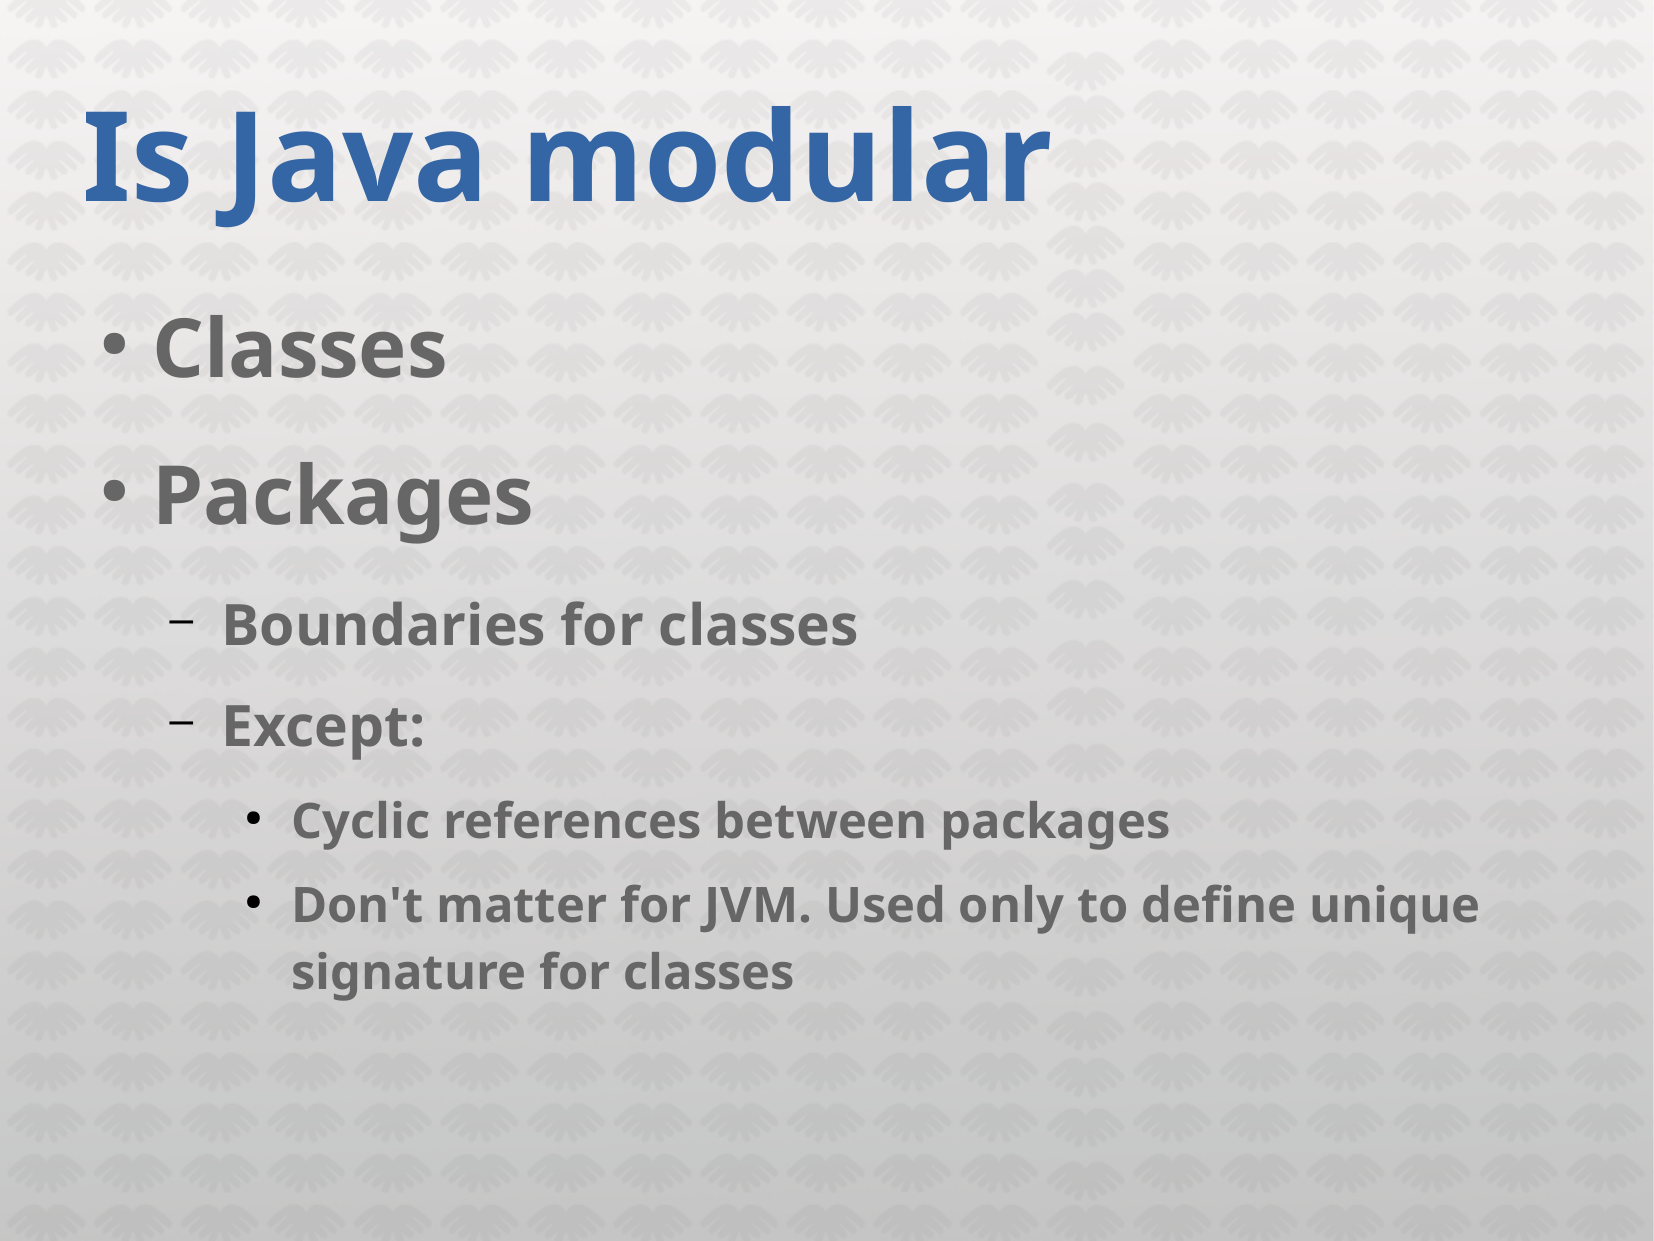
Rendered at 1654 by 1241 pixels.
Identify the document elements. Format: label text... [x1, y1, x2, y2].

title Is Java modular [82, 49, 1571, 257]
list Classes Packages Boundaries for classes Except: Cyclic references between packages Don't matter for JVM. Used only to define unique signature for classes [82, 290, 1538, 1010]
picture [0, 0, 1654, 1241]
